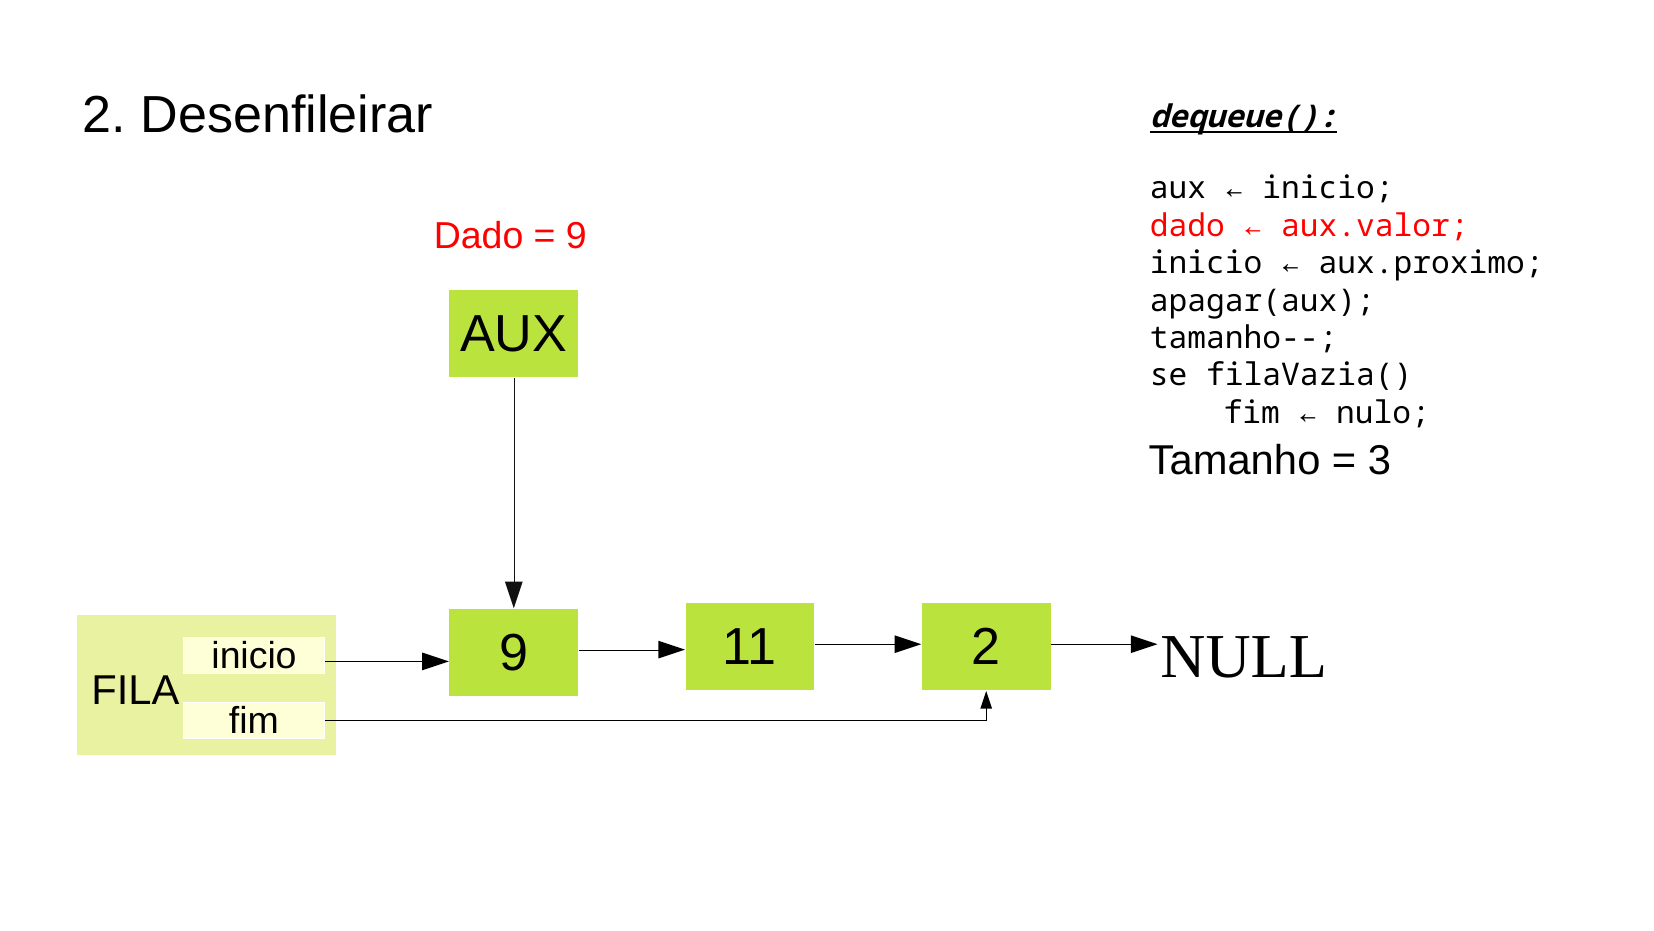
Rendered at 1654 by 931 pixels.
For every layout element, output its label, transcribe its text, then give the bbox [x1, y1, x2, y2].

text_box Tamanho = 3 [1133, 429, 1418, 491]
text_box FILA [76, 659, 195, 721]
text_box dequeue(): aux ← inicio; dado ← aux.valor; inicio ← aux.proximo; apagar(aux); tamanho--; se filaVazia() fim ← nulo; [1135, 89, 1654, 437]
text_box [76, 721, 337, 756]
title 2. Desenfileirar [82, 37, 1571, 193]
text_box AUX [448, 289, 579, 378]
text_box [76, 614, 337, 661]
text_box [195, 662, 337, 720]
text_box Dado = 9 [419, 206, 617, 266]
text_box fim [183, 702, 325, 739]
text_box inicio [183, 637, 325, 674]
text_box 9 [448, 608, 579, 697]
text_box 11 [685, 602, 815, 691]
text_box 2 [921, 602, 1052, 691]
text_box NULL [1145, 614, 1347, 692]
